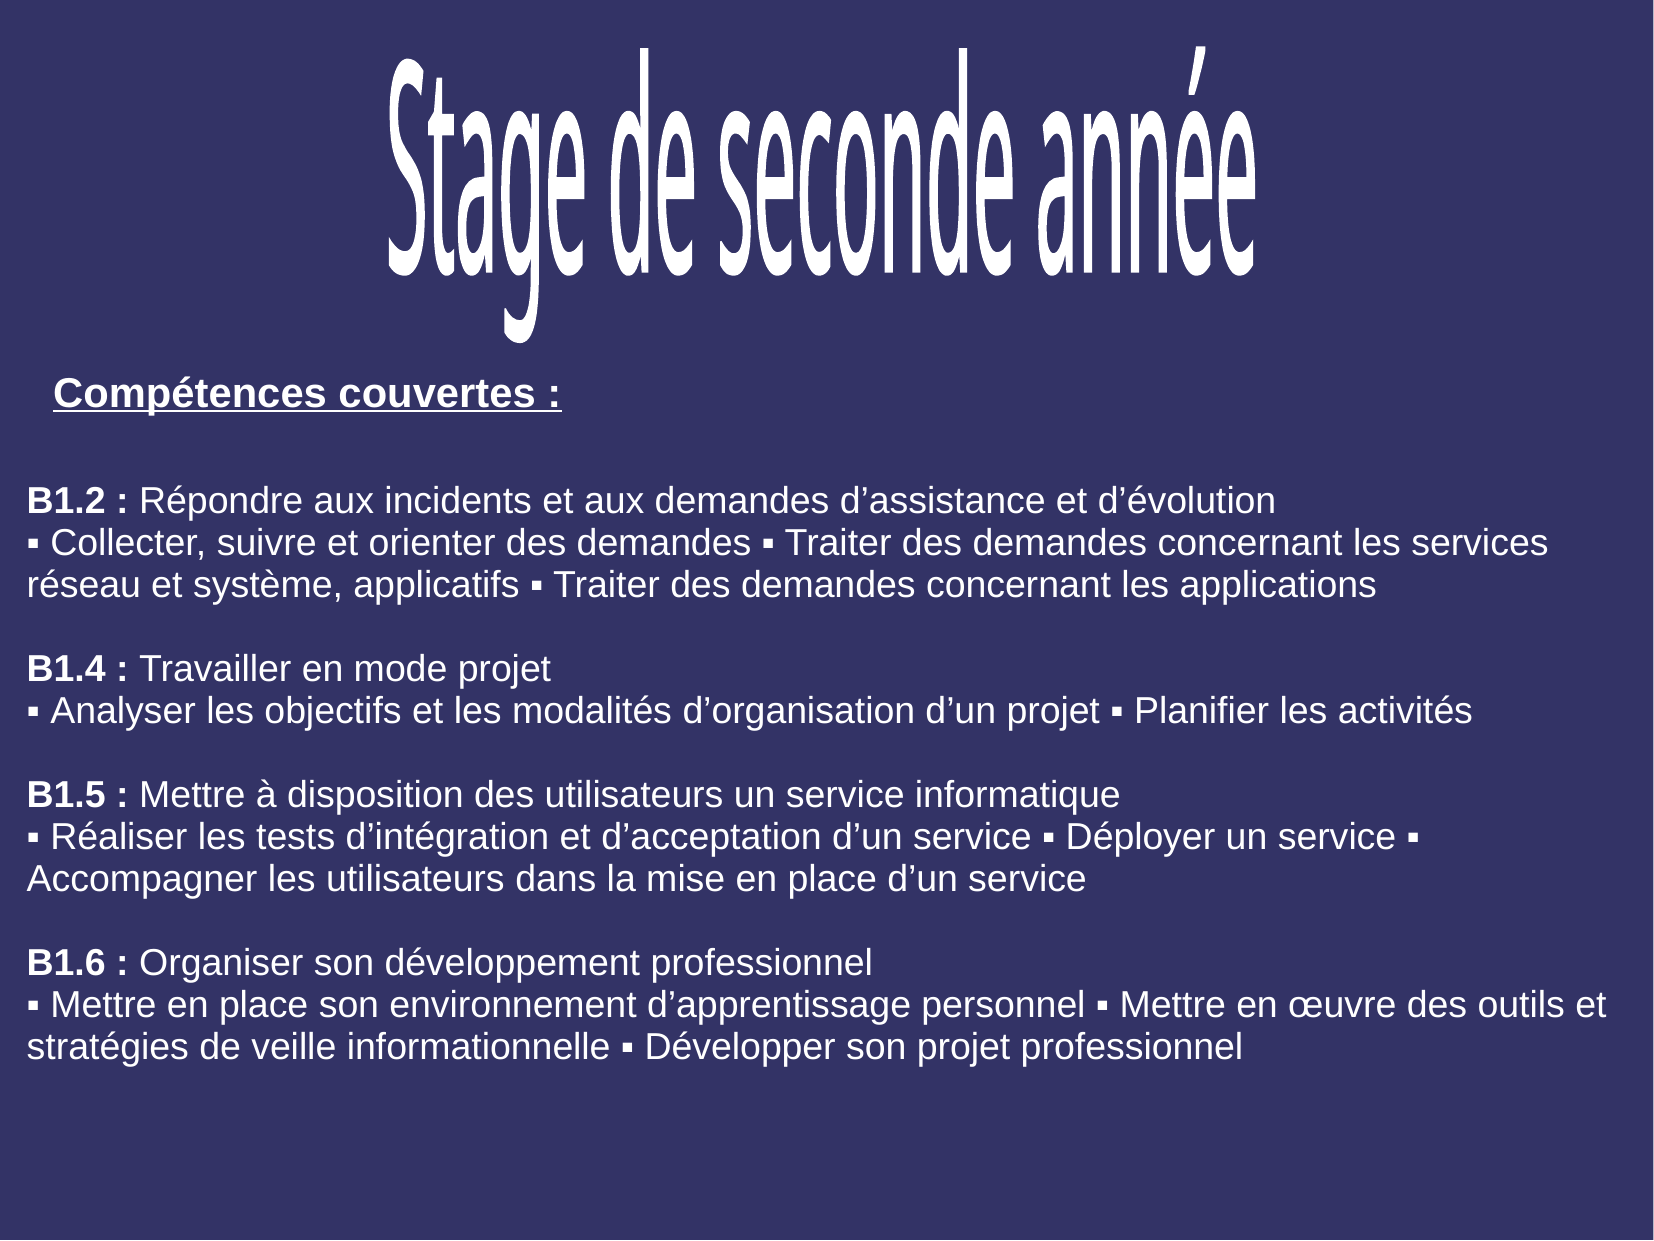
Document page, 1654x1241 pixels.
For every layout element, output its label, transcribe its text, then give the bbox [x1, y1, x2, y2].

text_box Stage de seconde année [800, 111, 831, 275]
text_box Stage de seconde année [1131, 111, 1167, 272]
text_box Stage de seconde année [720, 111, 751, 275]
text_box Stage de seconde année [1189, 47, 1205, 95]
text_box Stage de seconde année [428, 78, 454, 275]
text_box Stage de seconde année [836, 111, 875, 275]
text_box Stage de seconde année [548, 111, 584, 275]
text_box Stage de seconde année [389, 59, 425, 275]
text_box Stage de seconde année [976, 111, 1012, 275]
text_box Stage de seconde année [1084, 111, 1120, 272]
text_box Stage de seconde année [501, 111, 539, 343]
text_box Stage de seconde année [1039, 111, 1072, 275]
text_box B1.2 : Répondre aux incidents et aux demandes d’assistance et d’évolution ▪ Collecter, suivre et orienter des demandes ▪ Traiter des demandes concernant les services réseau et système, applicatifs ▪ Traiter des demandes concernant les applications B1.4 : Travailler en mode projet ▪ Analyser les objectifs et les modalités d’organisation d’un projet ▪ Planifier les activités B1.5 : Mettre à disposition des utilisateurs un service informatique ▪ Réaliser les tests d’intégration et d’acceptation d’un service ▪ Déployer un service ▪ Accompagner les utilisateurs dans la mise en place d’un service B1.6 : Organiser son développement professionnel ▪ Mettre en place son environnement d’apprentissage personnel ▪ Mettre en œuvre des outils et stratégies de veille informationnelle ▪ Développer son projet professionnel [11, 472, 1642, 1082]
text_box Stage de seconde année [757, 111, 793, 275]
text_box Stage de seconde année [658, 111, 694, 275]
text_box Stage de seconde année [1219, 111, 1255, 275]
text_box Stage de seconde année [930, 48, 967, 275]
text_box Stage de seconde année [885, 111, 920, 272]
text_box Stage de seconde année [458, 111, 492, 275]
text_box Stage de seconde année [611, 48, 648, 275]
text_box Stage de seconde année [1176, 111, 1212, 275]
text_box Compétences couvertes : [38, 362, 709, 473]
